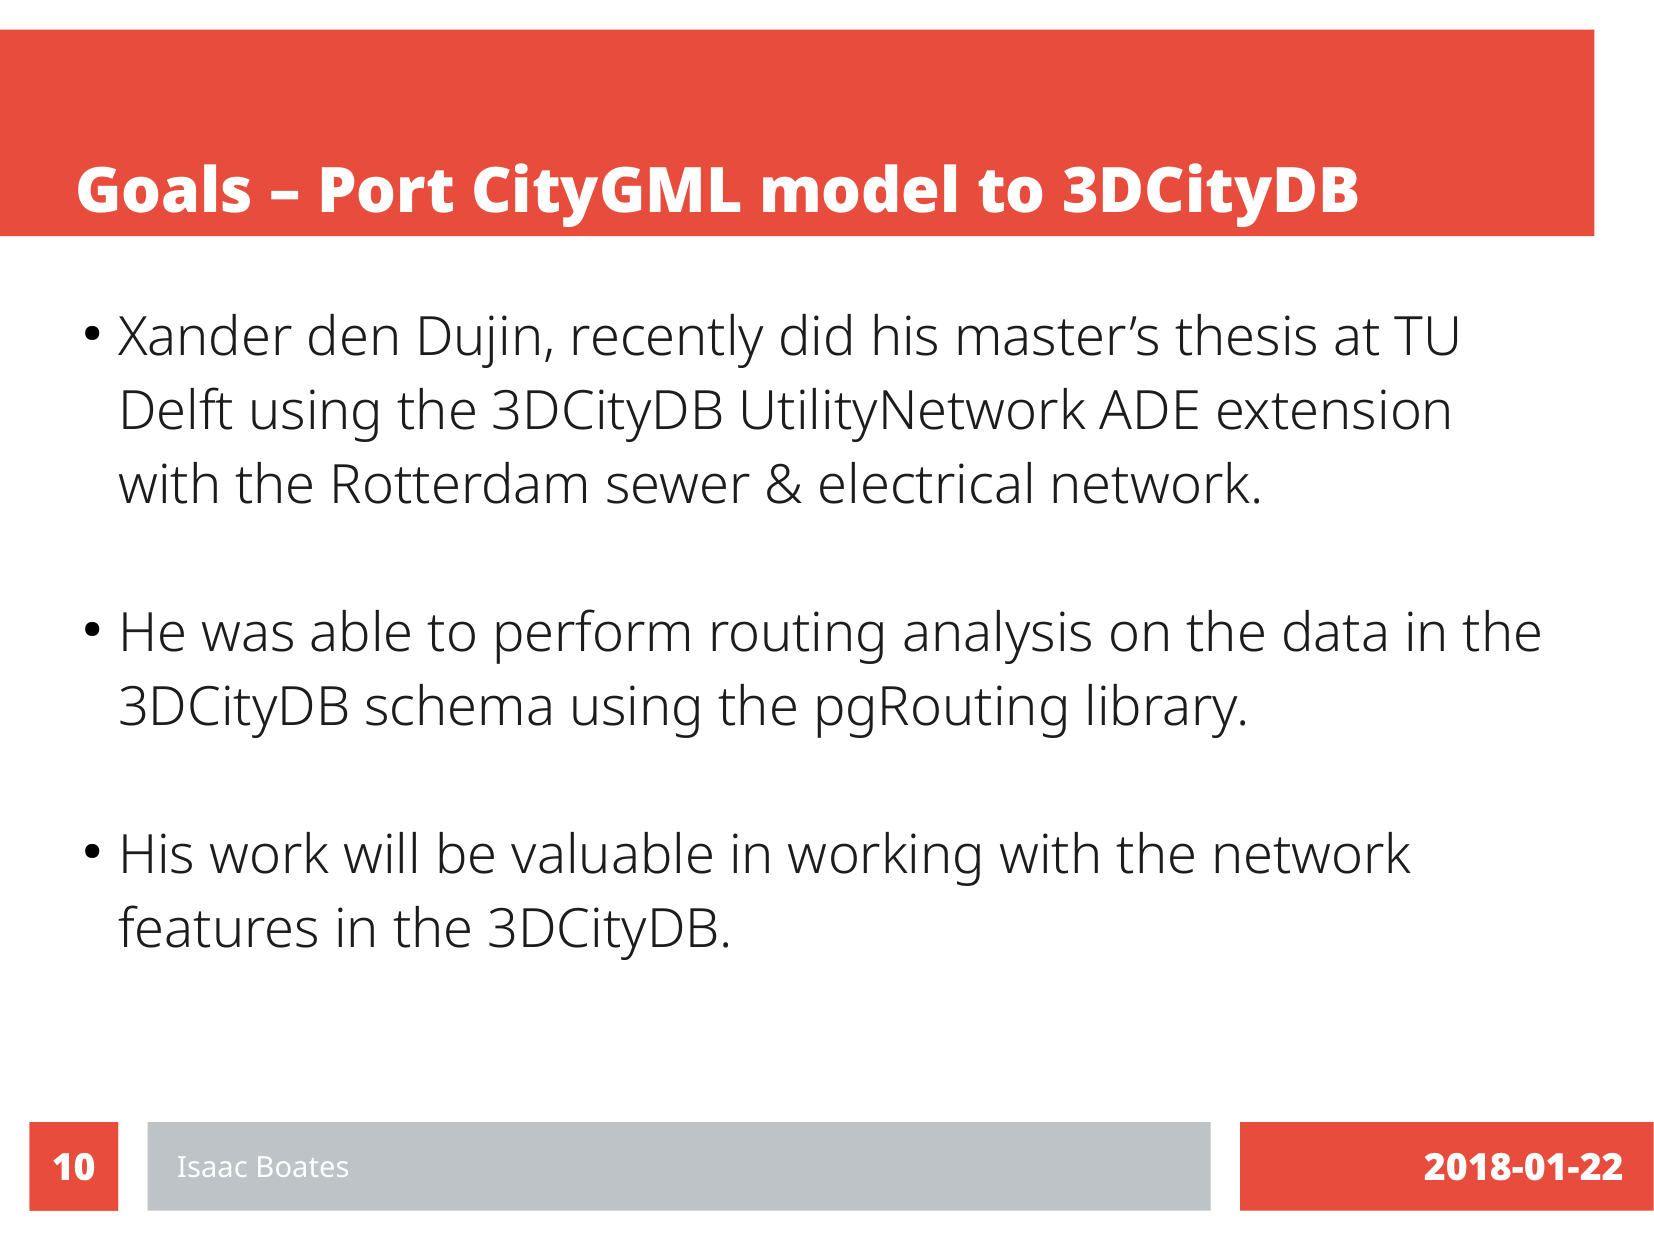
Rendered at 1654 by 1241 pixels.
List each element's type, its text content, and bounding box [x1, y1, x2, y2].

subtitle Xander den Dujin, recently did his master’s thesis at TU Delft using the 3DCityDB UtilityNetwork ADE extension with the Rotterdam sewer & electrical network. He was able to perform routing analysis on the data in the 3DCityDB schema using the pgRouting library. His work will be valuable in working with the network features in the 3DCityDB. [82, 297, 1571, 1121]
title Goals – Port CityGML model to 3DCityDB [75, 0, 1564, 232]
